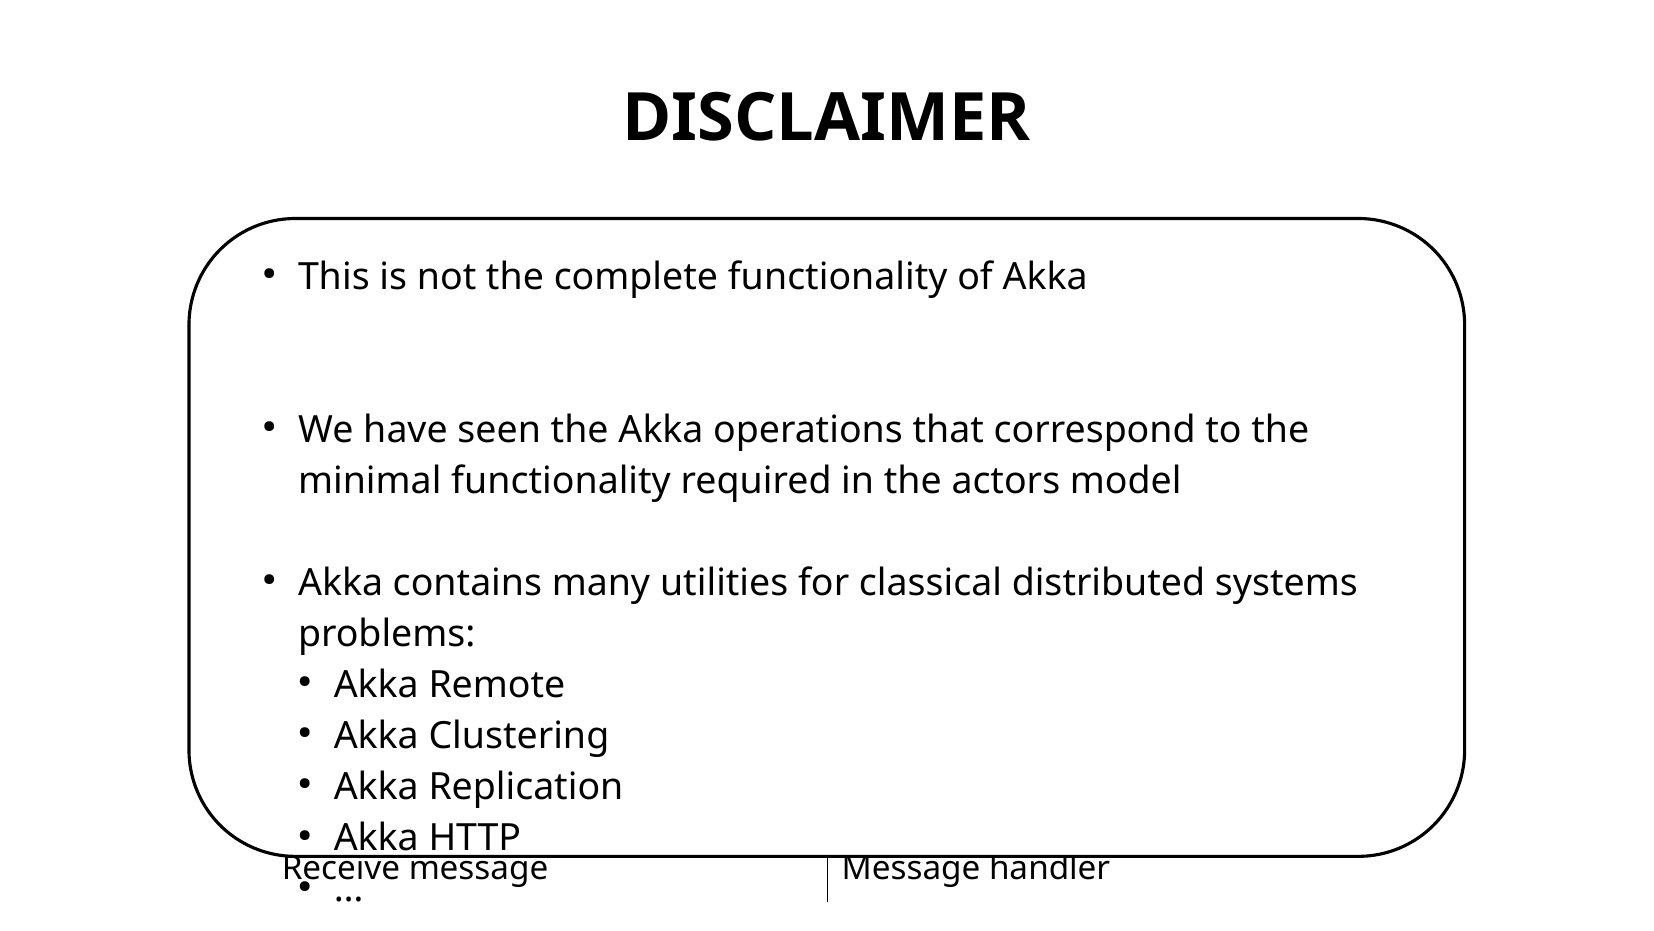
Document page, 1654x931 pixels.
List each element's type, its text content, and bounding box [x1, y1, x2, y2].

table_cell Message handler [828, 853, 1387, 902]
table_cell Receive message [267, 853, 827, 902]
text_box [188, 218, 1465, 846]
text_box [256, 849, 1398, 857]
text_box This is not the complete functionality of Akka We have seen the Akka operations that correspond to the minimal functionality required in the actors model Akka contains many utilities for classical distributed systems problems: Akka Remote Akka Clustering Akka Replication Akka HTTP … [248, 242, 1406, 849]
title DISCLAIMER [82, 36, 1571, 193]
